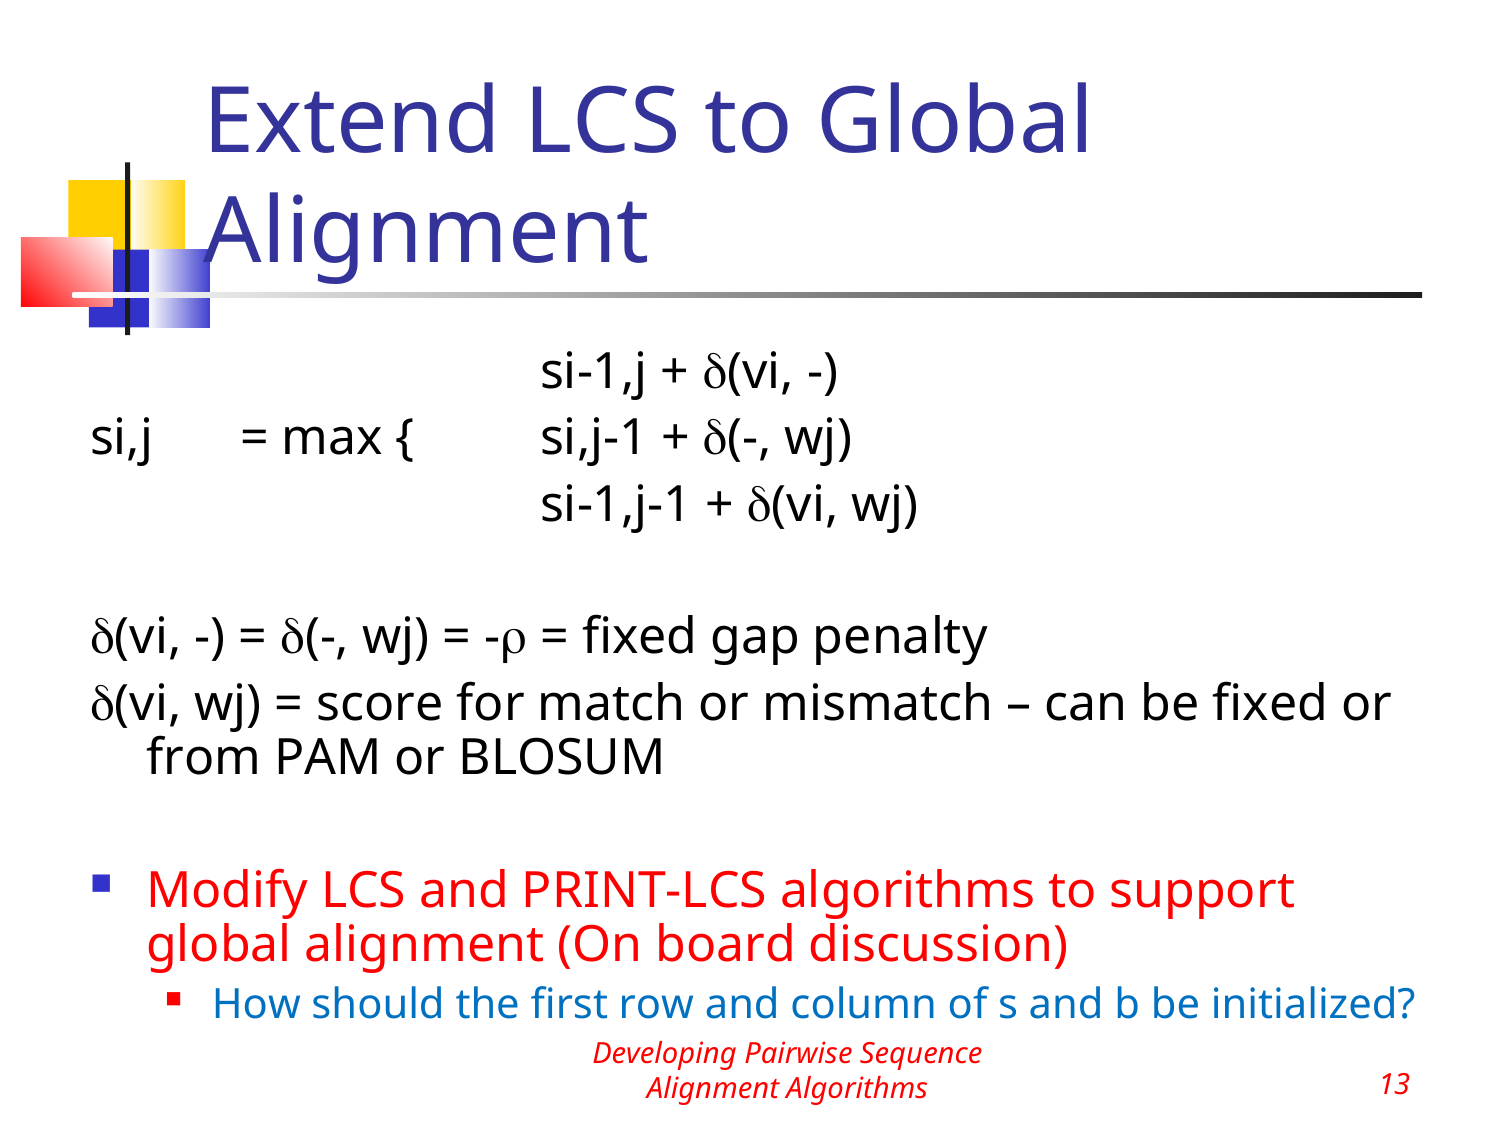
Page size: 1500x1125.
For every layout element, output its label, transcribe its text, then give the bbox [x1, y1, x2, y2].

text_box <number> [1112, 1080, 1426, 1113]
title Extend LCS to Global Alignment [188, 53, 1468, 289]
list si-1,j + (vi, -) si,j = max { si,j-1 + (-, wj) si-1,j-1 + (vi, wj) (vi, -) = (-, wj) = - = fixed gap penalty (vi, wj) = score for match or mismatch – can be fixed or from PAM or BLOSUM Modify LCS and PRINT-LCS algorithms to support global alignment (On board discussion) How should the first row and column of s and b be initialized? [75, 337, 1438, 1080]
text_box Developing Pairwise Sequence Alignment Algorithms [512, 1080, 1063, 1113]
